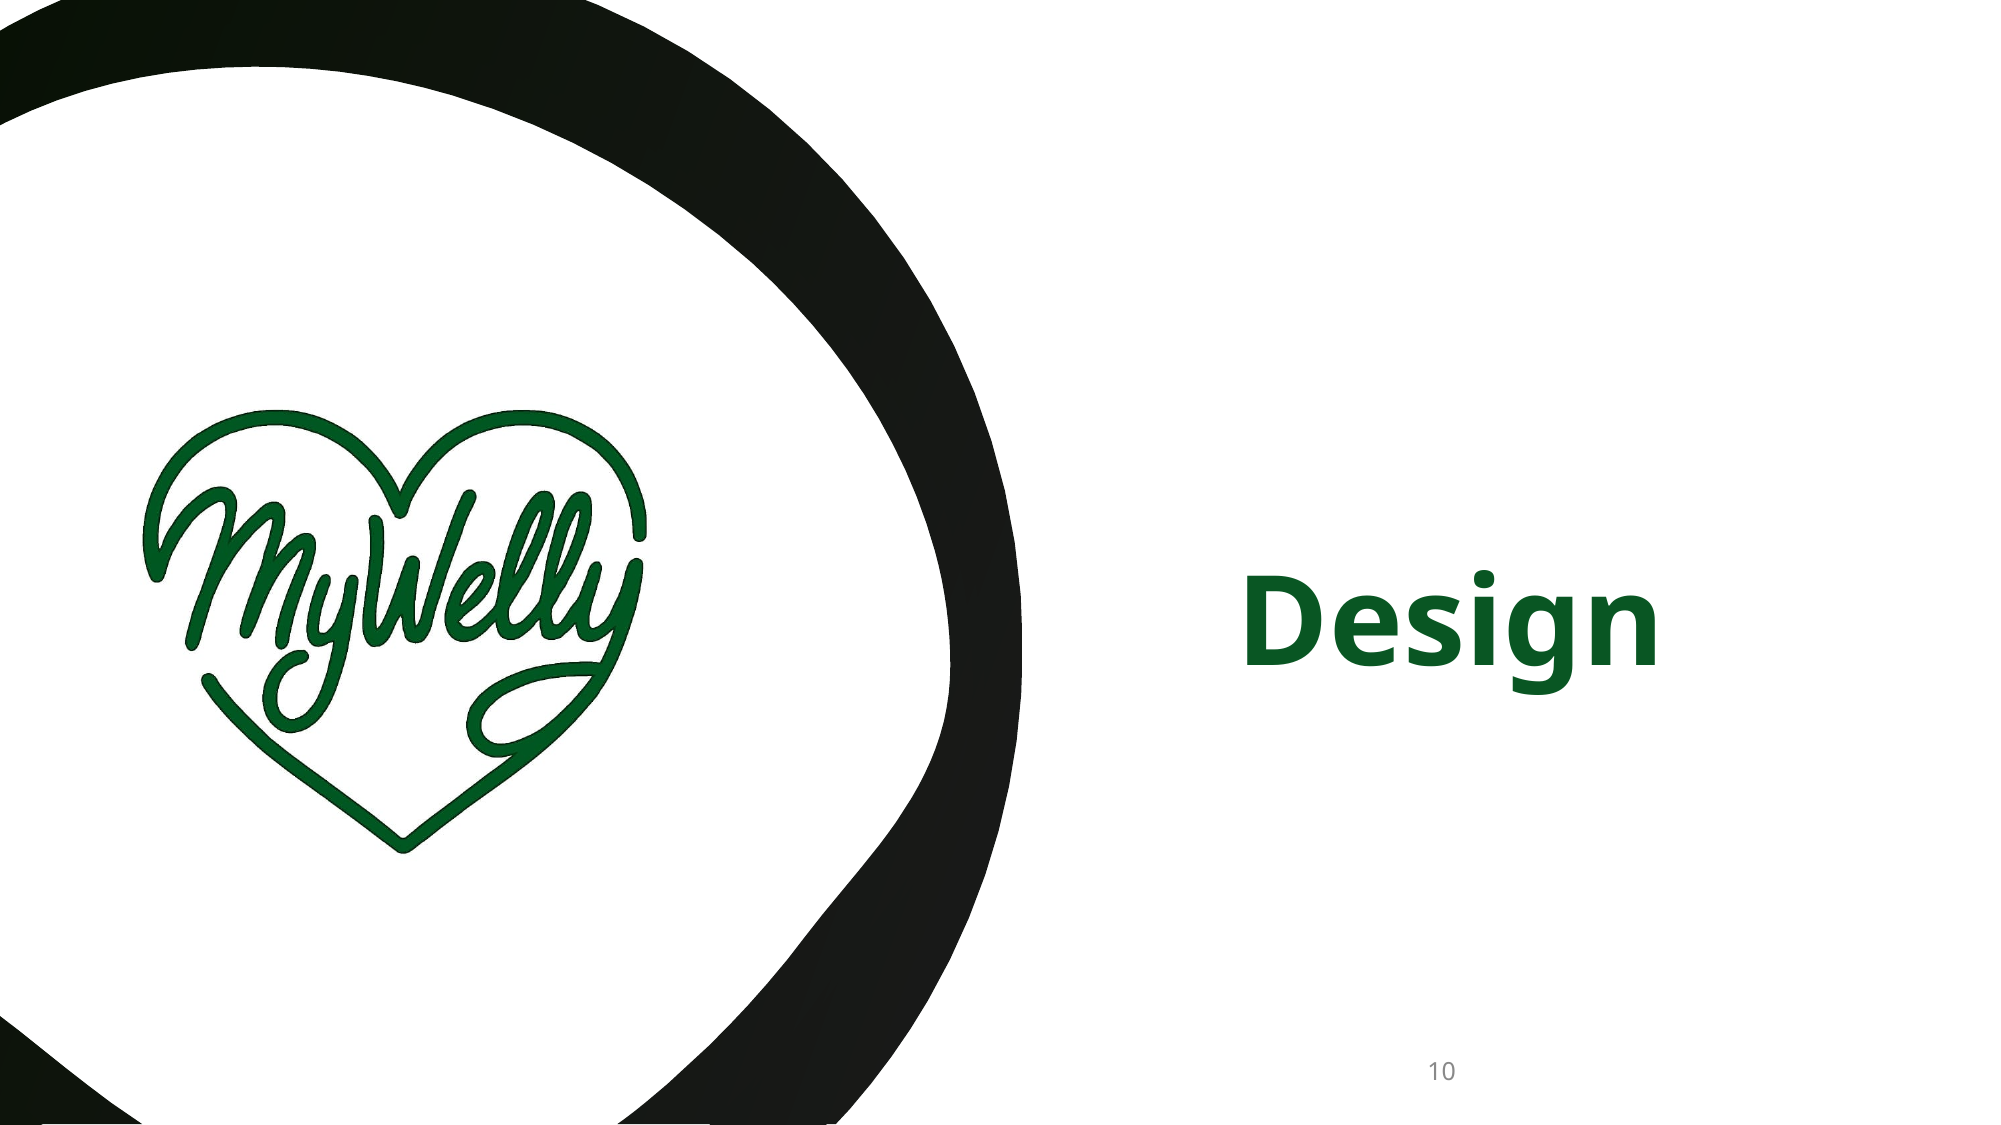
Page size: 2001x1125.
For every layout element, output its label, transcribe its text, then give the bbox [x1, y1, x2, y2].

picture [55, 297, 736, 978]
text_box Design [1221, 549, 2000, 933]
text_box [0, 0, 2000, 1125]
